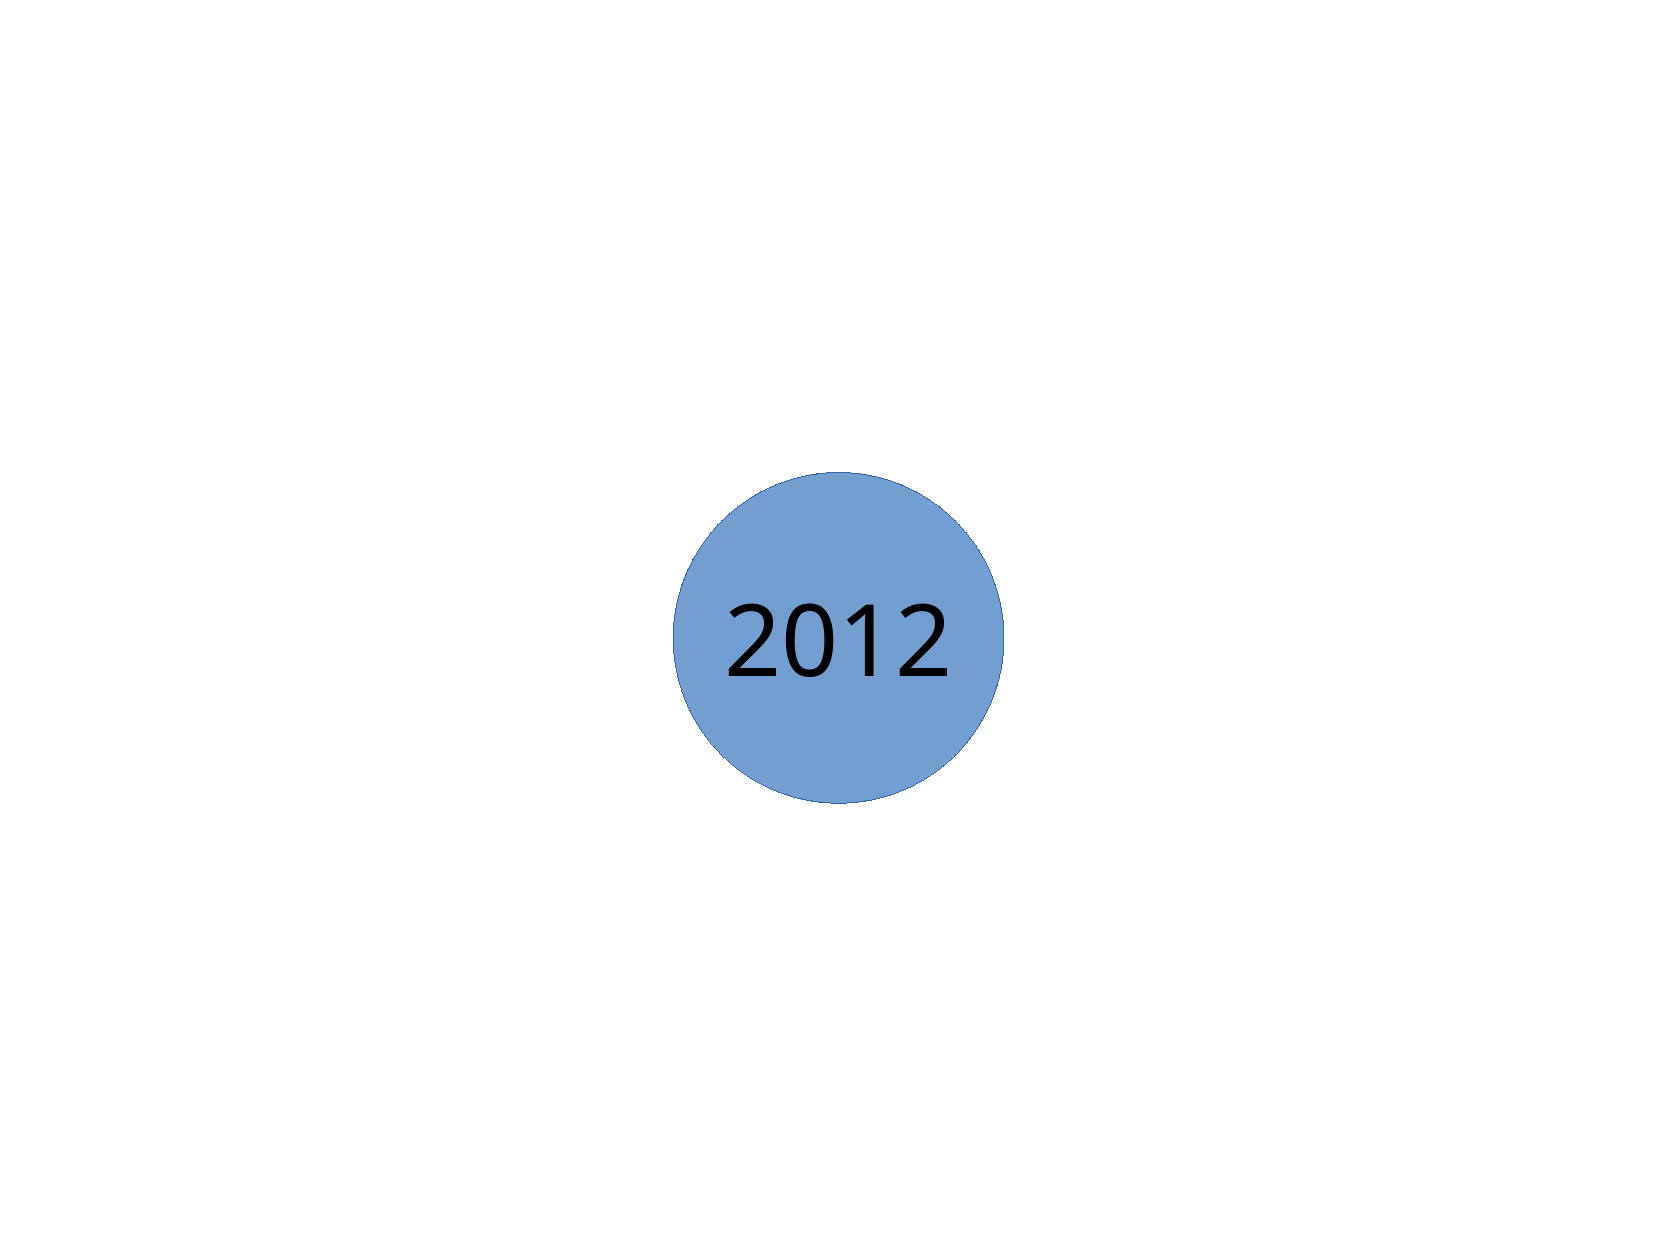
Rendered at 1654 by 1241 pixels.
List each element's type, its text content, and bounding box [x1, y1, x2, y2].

text_box 2012 [673, 472, 1004, 804]
